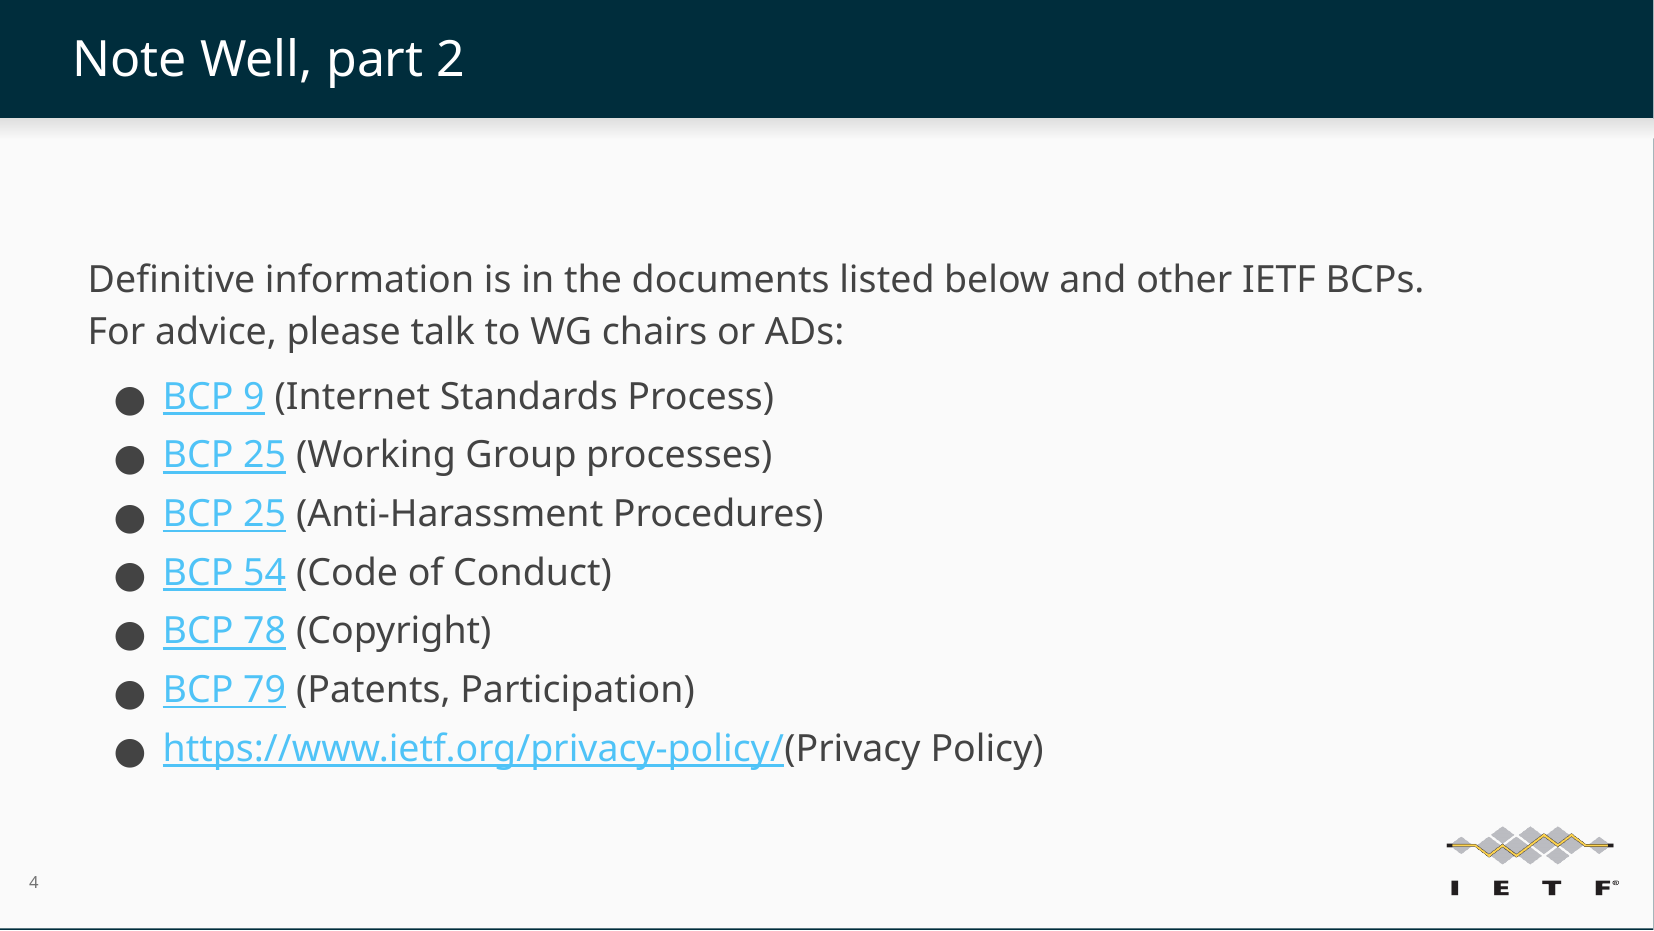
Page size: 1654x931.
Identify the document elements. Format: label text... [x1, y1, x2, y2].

title Note Well, part 2 [72, 2, 1614, 112]
picture [1432, 817, 1633, 904]
list Definitive information is in the documents listed below and other IETF BCPs. For advice, please talk to WG chairs or ADs: BCP 9 (Internet Standards Process) BCP 25 (Working Group processes) BCP 25 (Anti-Harassment Procedures) BCP 54 (Code of Conduct) BCP 78 (Copyright) BCP 79 (Patents, Participation) https://www.ietf.org/privacy-policy/(Privacy Policy) [72, 181, 1498, 851]
